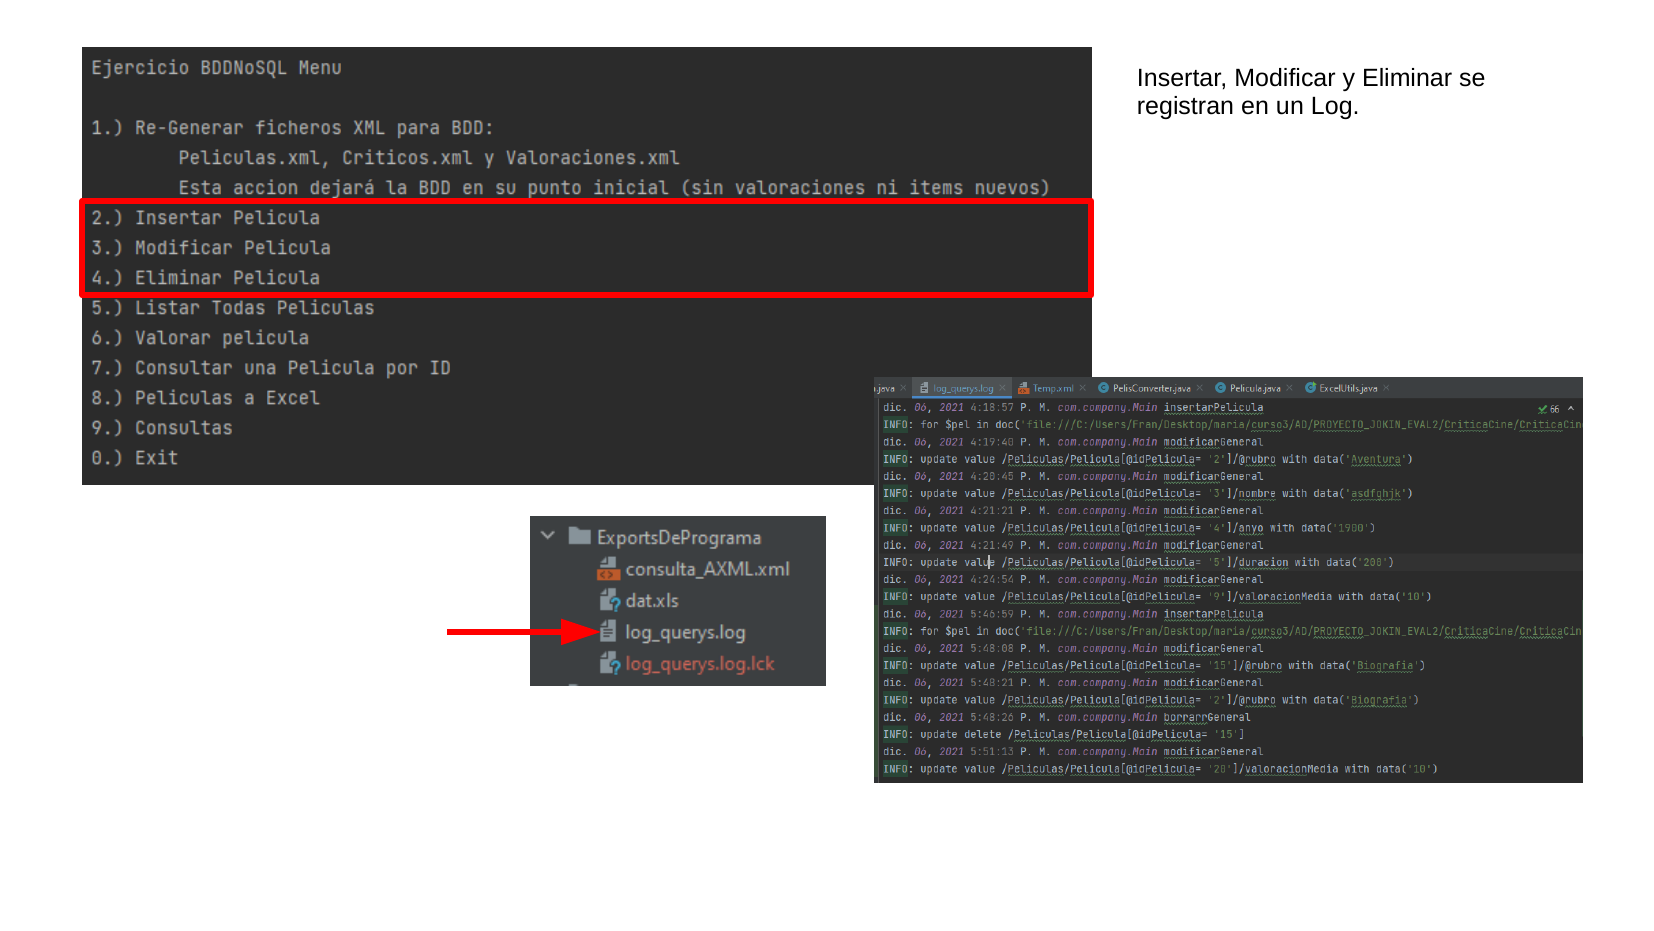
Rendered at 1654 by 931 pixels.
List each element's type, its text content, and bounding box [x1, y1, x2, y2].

picture [82, 298, 1583, 783]
picture [82, 47, 1092, 198]
picture [530, 516, 826, 686]
picture [85, 204, 1088, 292]
text_box Insertar, Modificar y Eliminar se registran en un Log. [1122, 56, 1595, 240]
